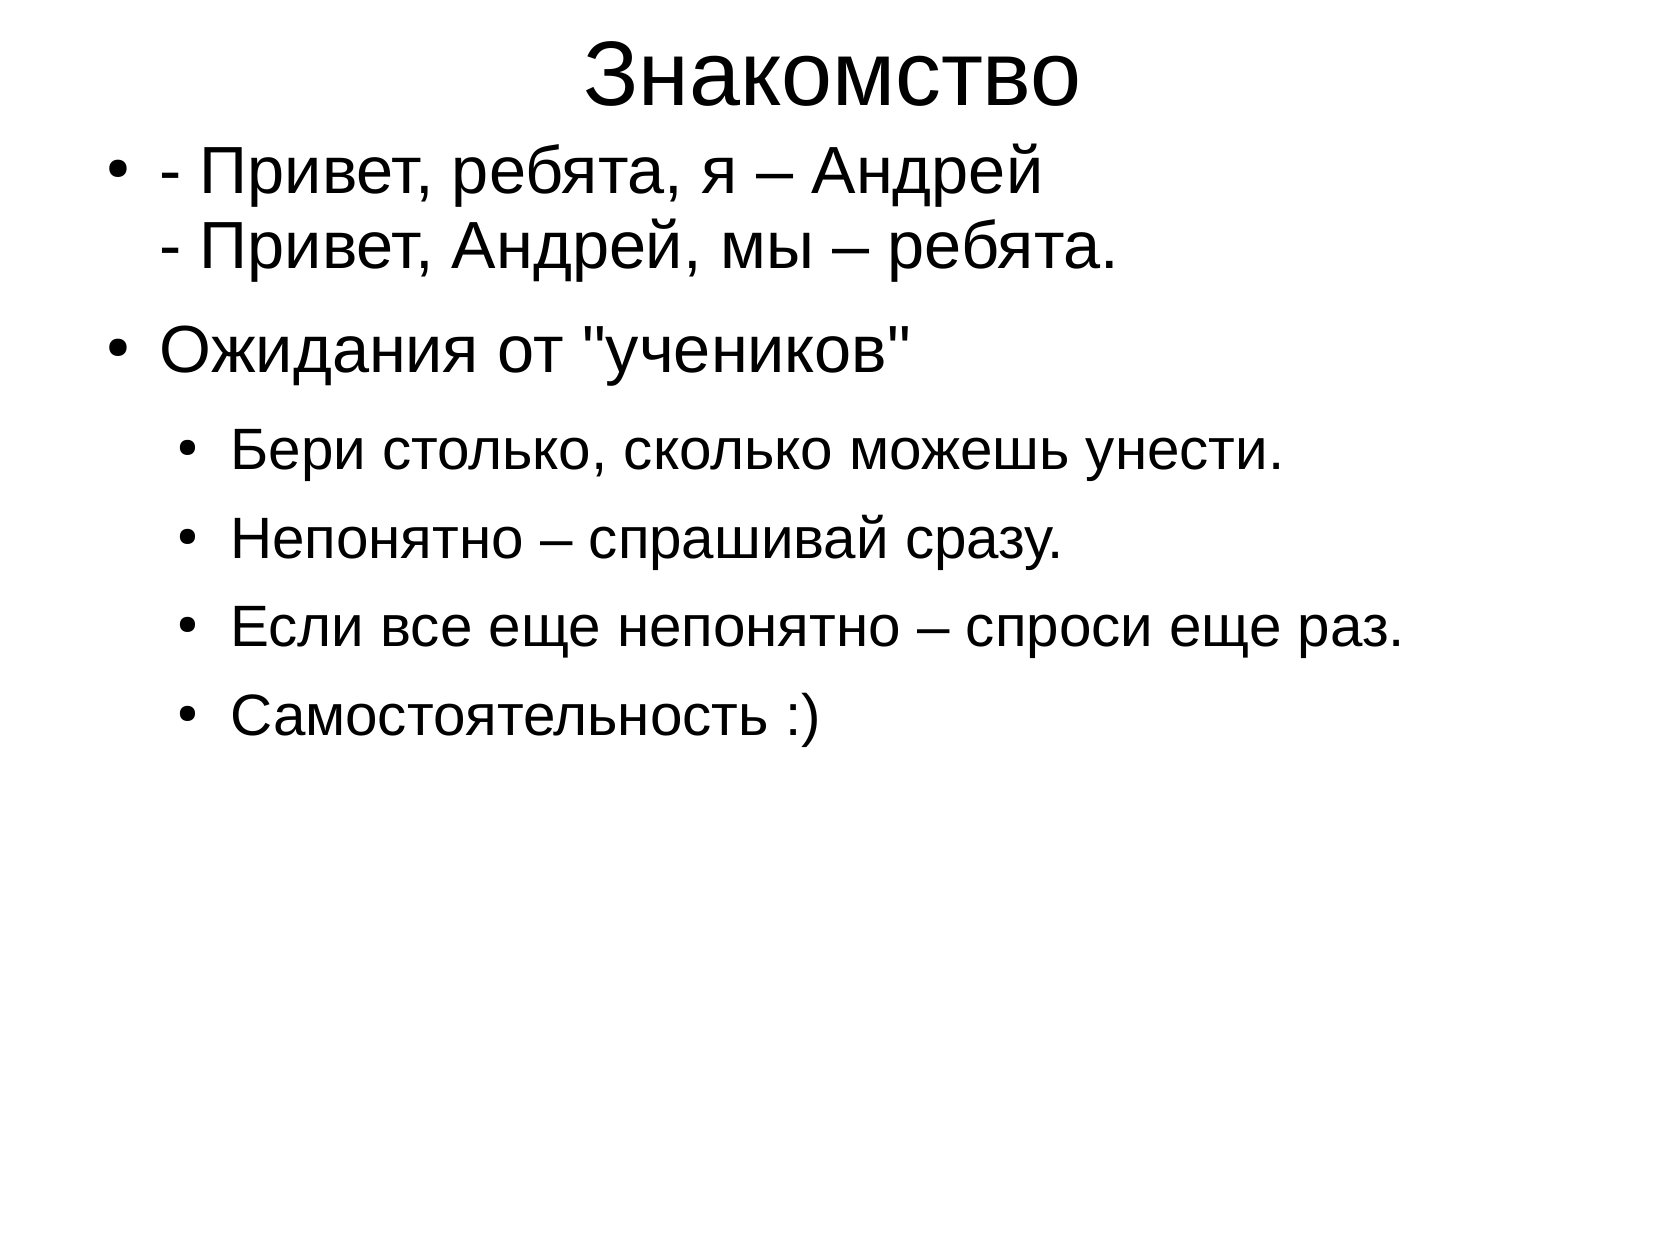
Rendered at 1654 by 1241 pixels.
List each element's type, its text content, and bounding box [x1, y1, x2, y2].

list - Привет, ребята, я – Андрей - Привет, Андрей, мы – ребята. Ожидания от "учеников" Бери столько, сколько можешь унести. Непонятно – спрашивай сразу. Если все еще непонятно – спроси еще раз. Самостоятельность :) [88, 133, 1577, 853]
title Знакомство [88, 0, 1577, 133]
